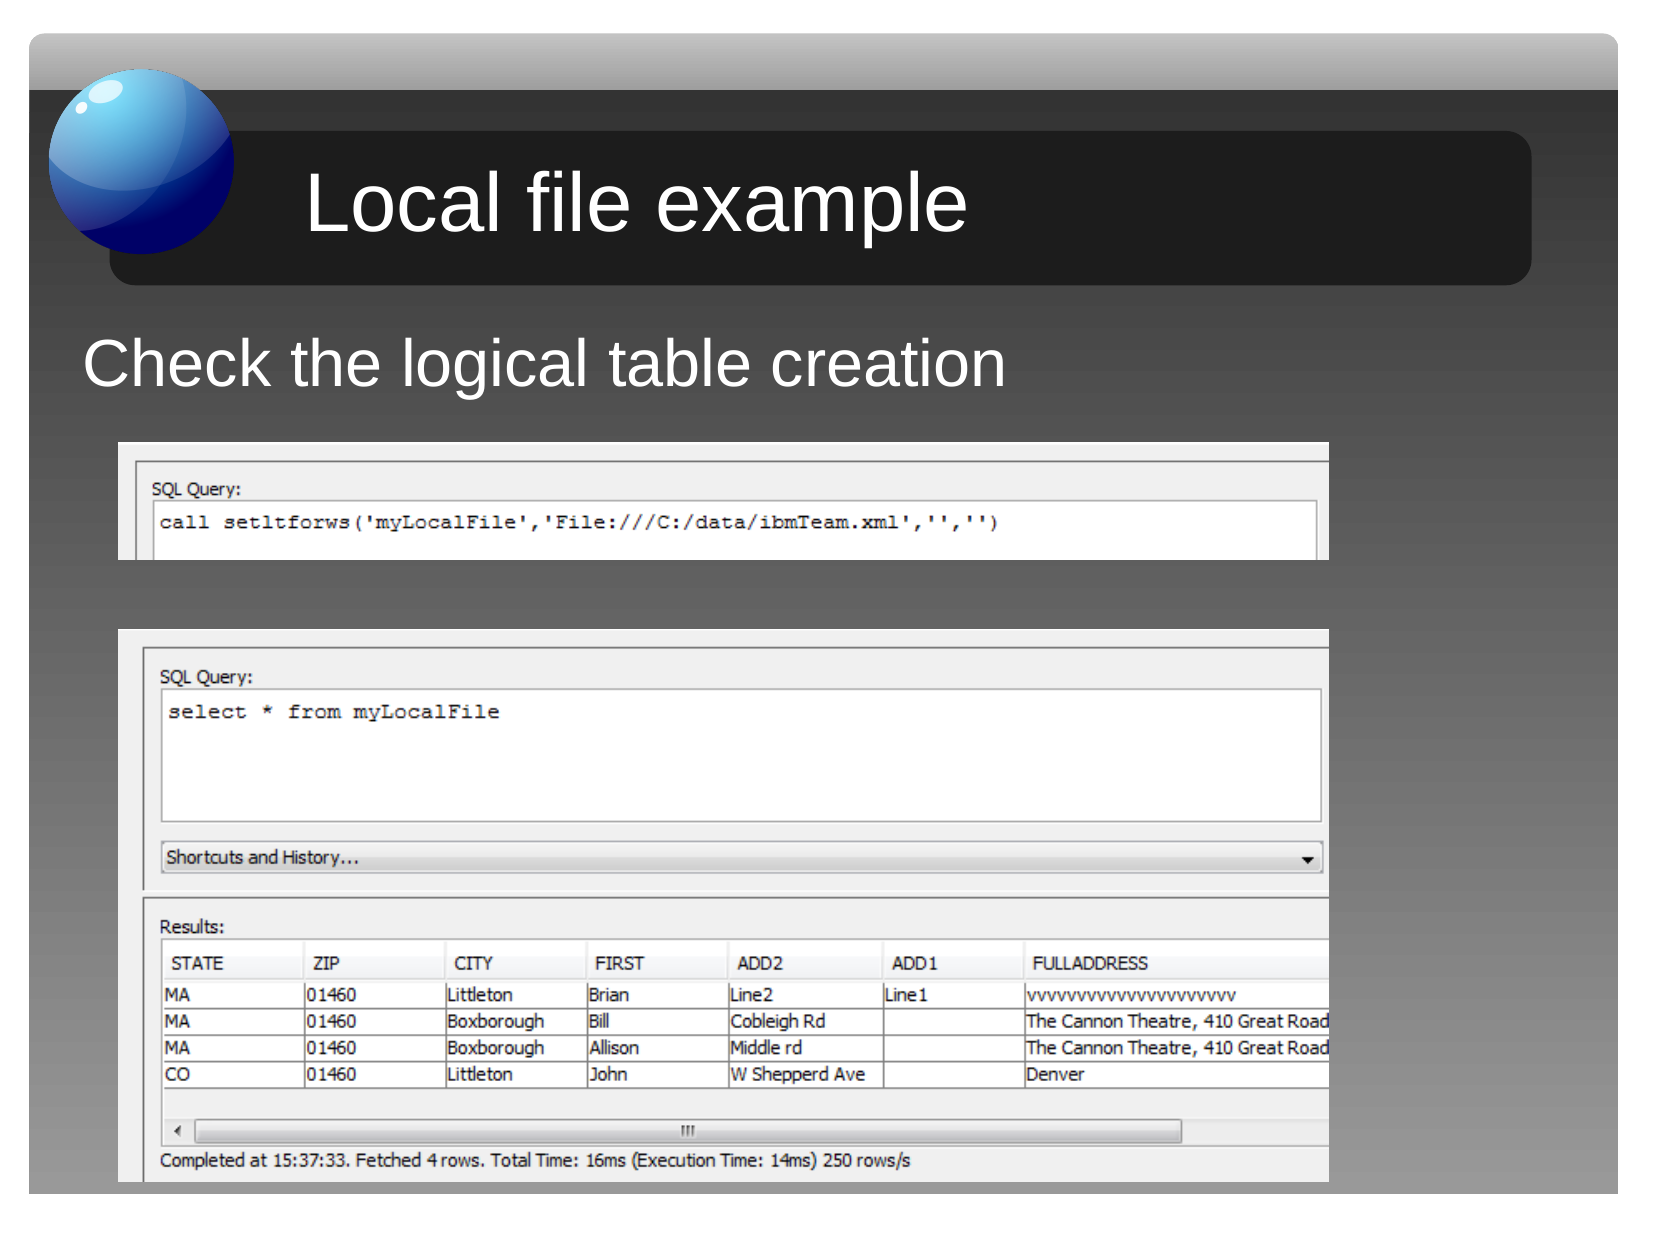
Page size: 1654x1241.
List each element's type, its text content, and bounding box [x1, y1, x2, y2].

title Local file example [82, 137, 1571, 267]
picture [118, 629, 1329, 1182]
list Check the logical table creation [82, 325, 1571, 1130]
picture [118, 442, 1329, 561]
picture [29, 57, 253, 266]
